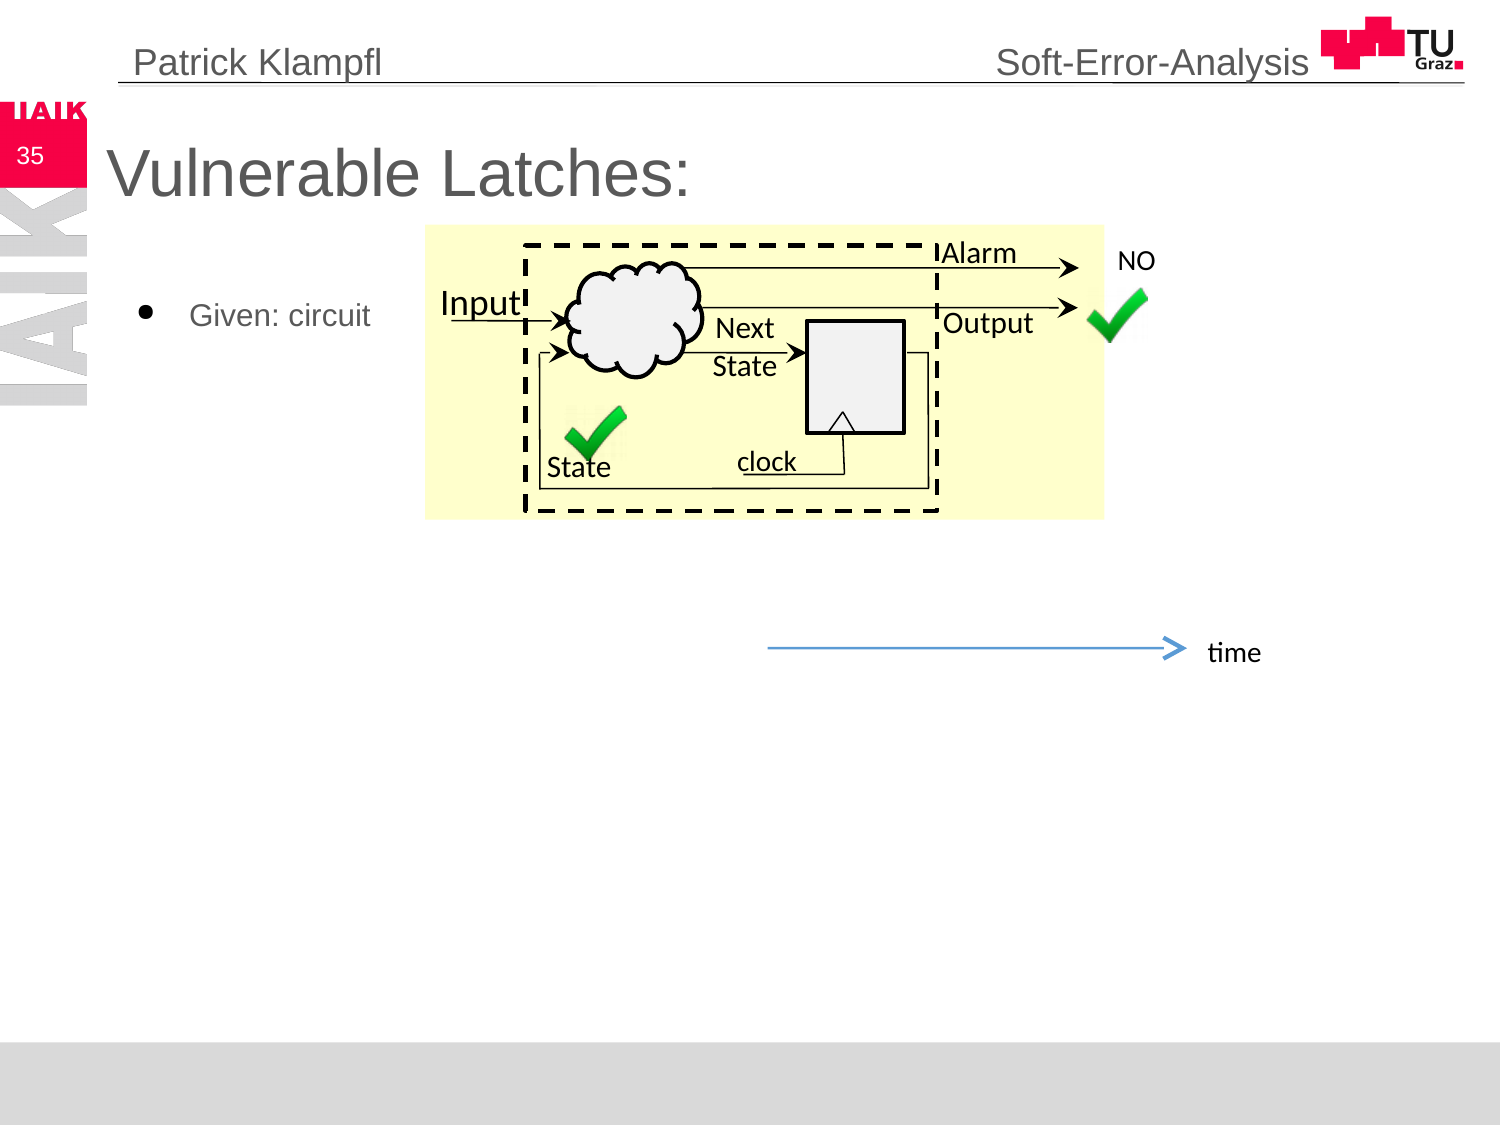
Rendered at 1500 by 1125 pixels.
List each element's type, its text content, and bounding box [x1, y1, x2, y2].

text_box NO [1102, 233, 1241, 284]
text_box time [1192, 625, 1331, 676]
text_box State [532, 438, 669, 491]
picture [564, 405, 627, 461]
picture [1318, 12, 1466, 73]
text_box [425, 224, 1105, 520]
title Vulnerable Latches: [106, 129, 1457, 318]
text_box Input [425, 270, 562, 331]
picture [1086, 287, 1148, 343]
slide_number <number> [1, 124, 84, 185]
text_box clock [722, 435, 859, 485]
text_box Output [928, 295, 1095, 348]
text_box Next State [676, 300, 814, 391]
list Given: circuit [118, 295, 1469, 1038]
text_box Alarm [926, 224, 1098, 277]
picture [0, 1, 87, 406]
